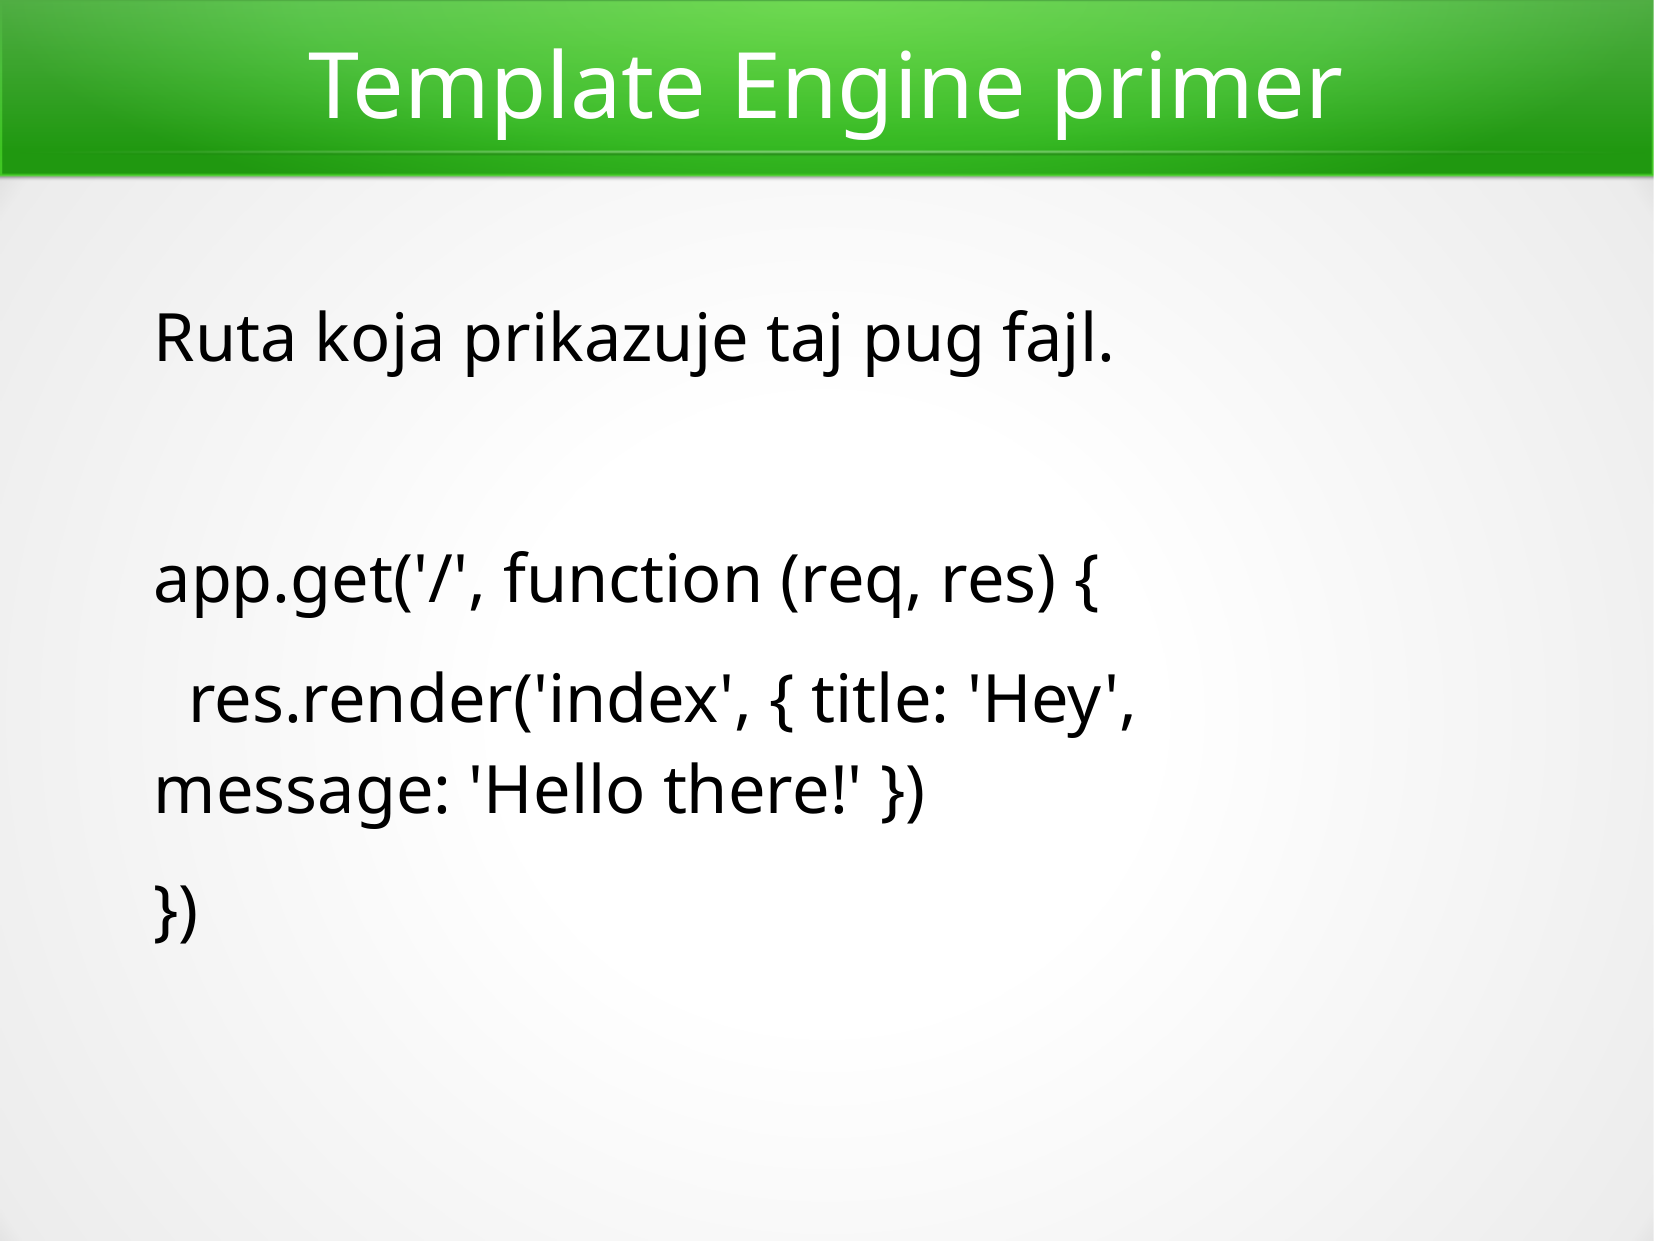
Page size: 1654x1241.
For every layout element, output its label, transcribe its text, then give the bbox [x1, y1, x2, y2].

list Ruta koja prikazuje taj pug fajl. app.get('/', function (req, res) { res.render('index', { title: 'Hey', message: 'Hello there!' }) }) [82, 290, 1571, 1010]
title Template Engine primer [82, 11, 1571, 154]
picture [0, 0, 1654, 1241]
